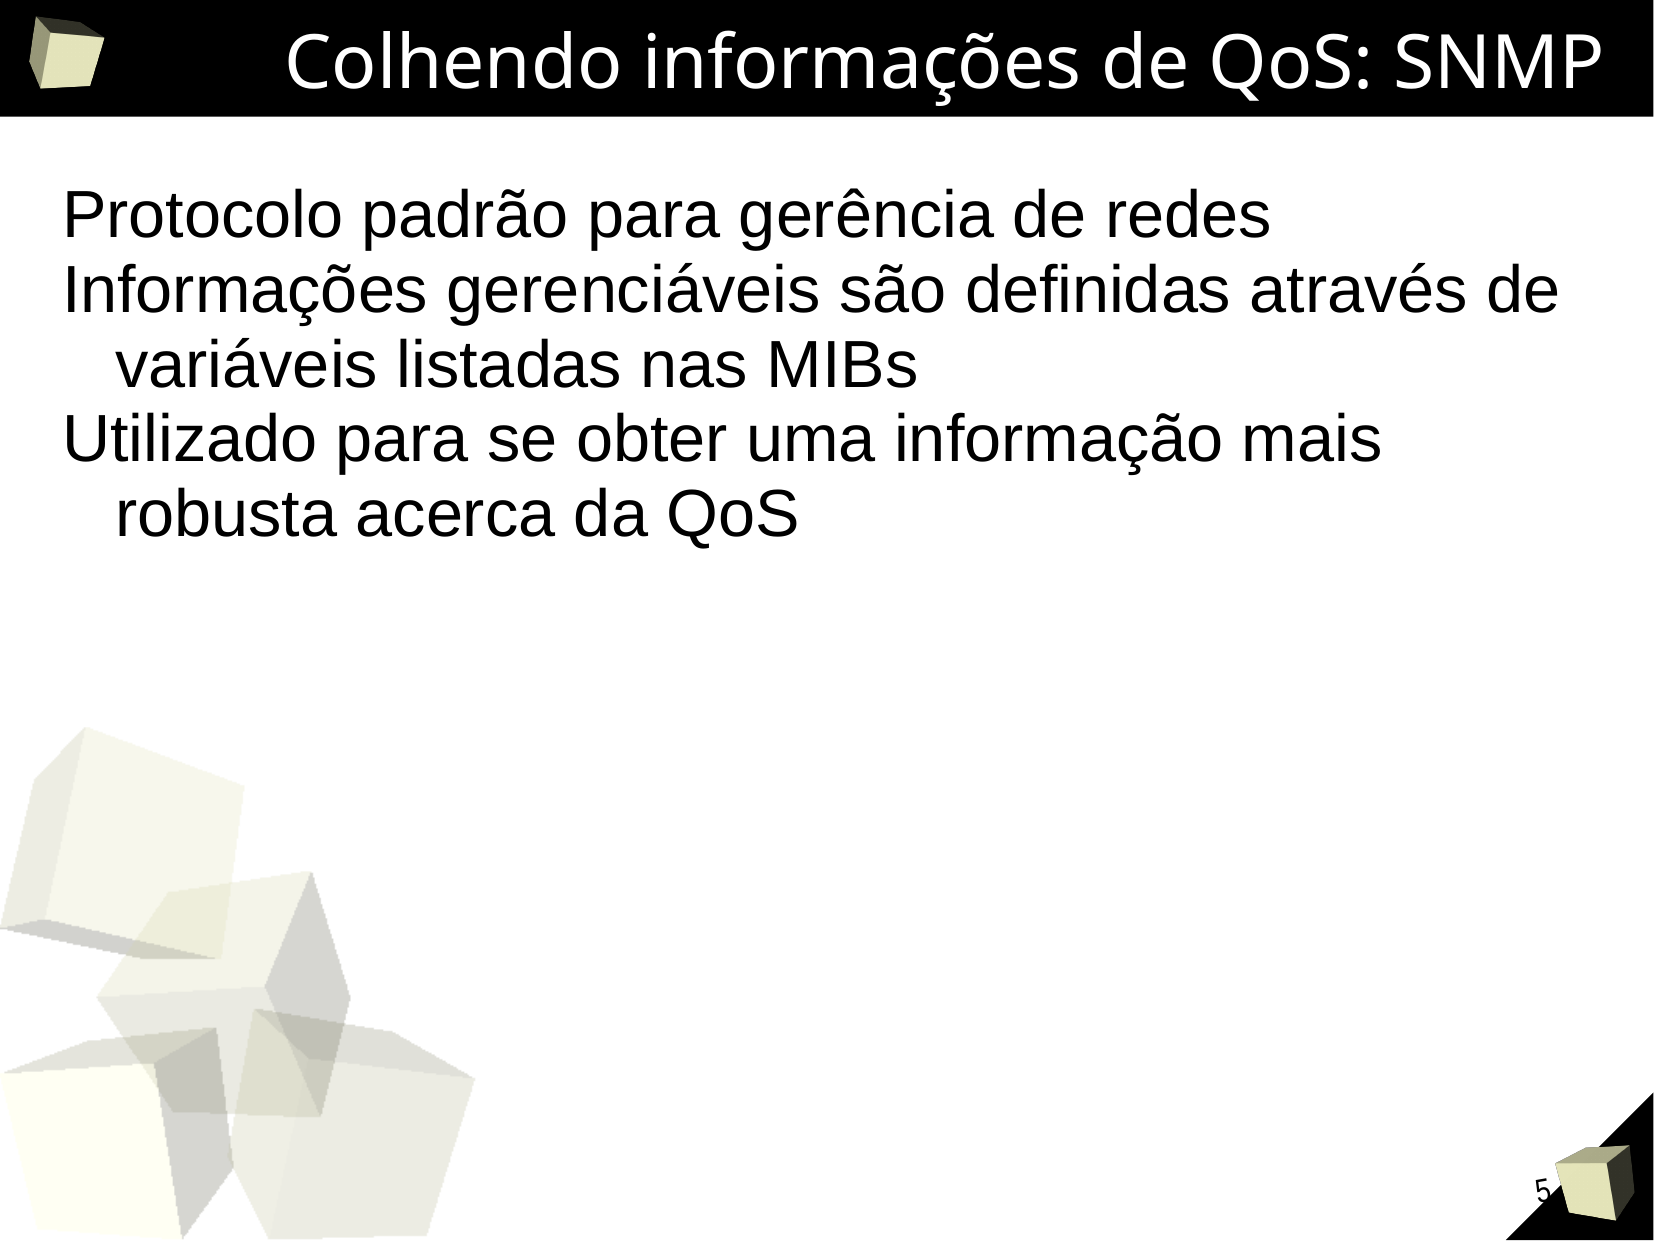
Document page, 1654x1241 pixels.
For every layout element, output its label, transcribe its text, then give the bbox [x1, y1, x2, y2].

title Colhendo informações de QoS: SNMP [118, 0, 1607, 119]
picture [0, 726, 477, 1241]
list Protocolo padrão para gerência de redes Informações gerenciáveis são definidas através de variáveis listadas nas MIBs Utilizado para se obter uma informação mais robusta acerca da QoS [44, 177, 1612, 981]
